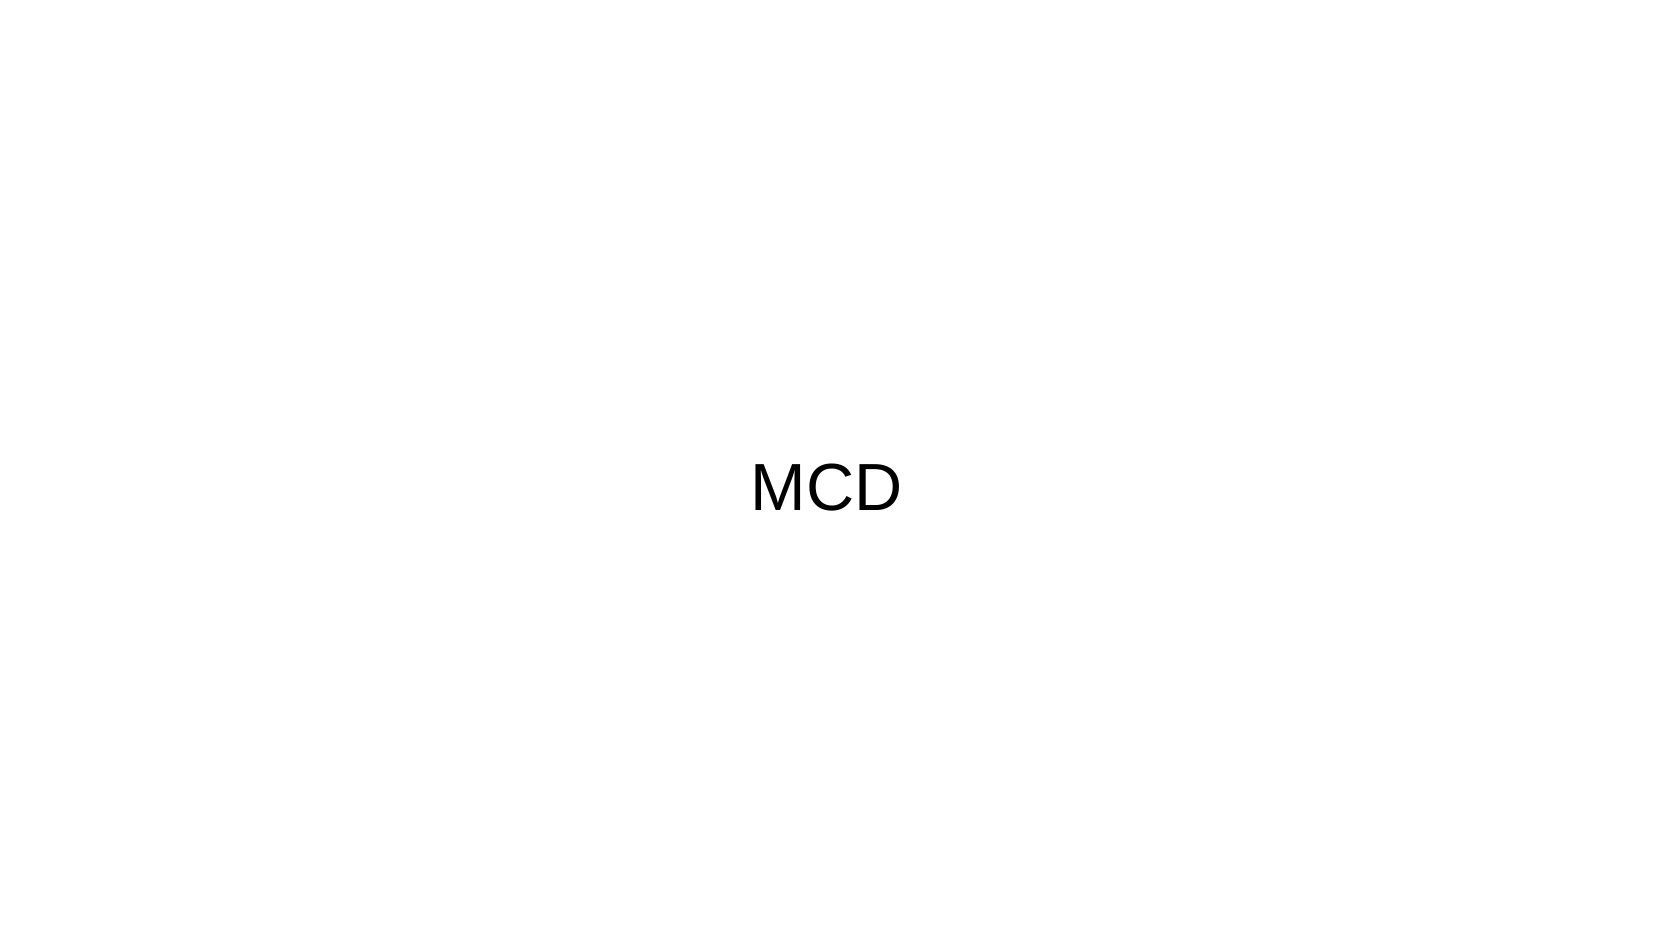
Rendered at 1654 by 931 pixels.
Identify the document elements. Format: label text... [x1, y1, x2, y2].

subtitle MCD [82, 217, 1571, 758]
